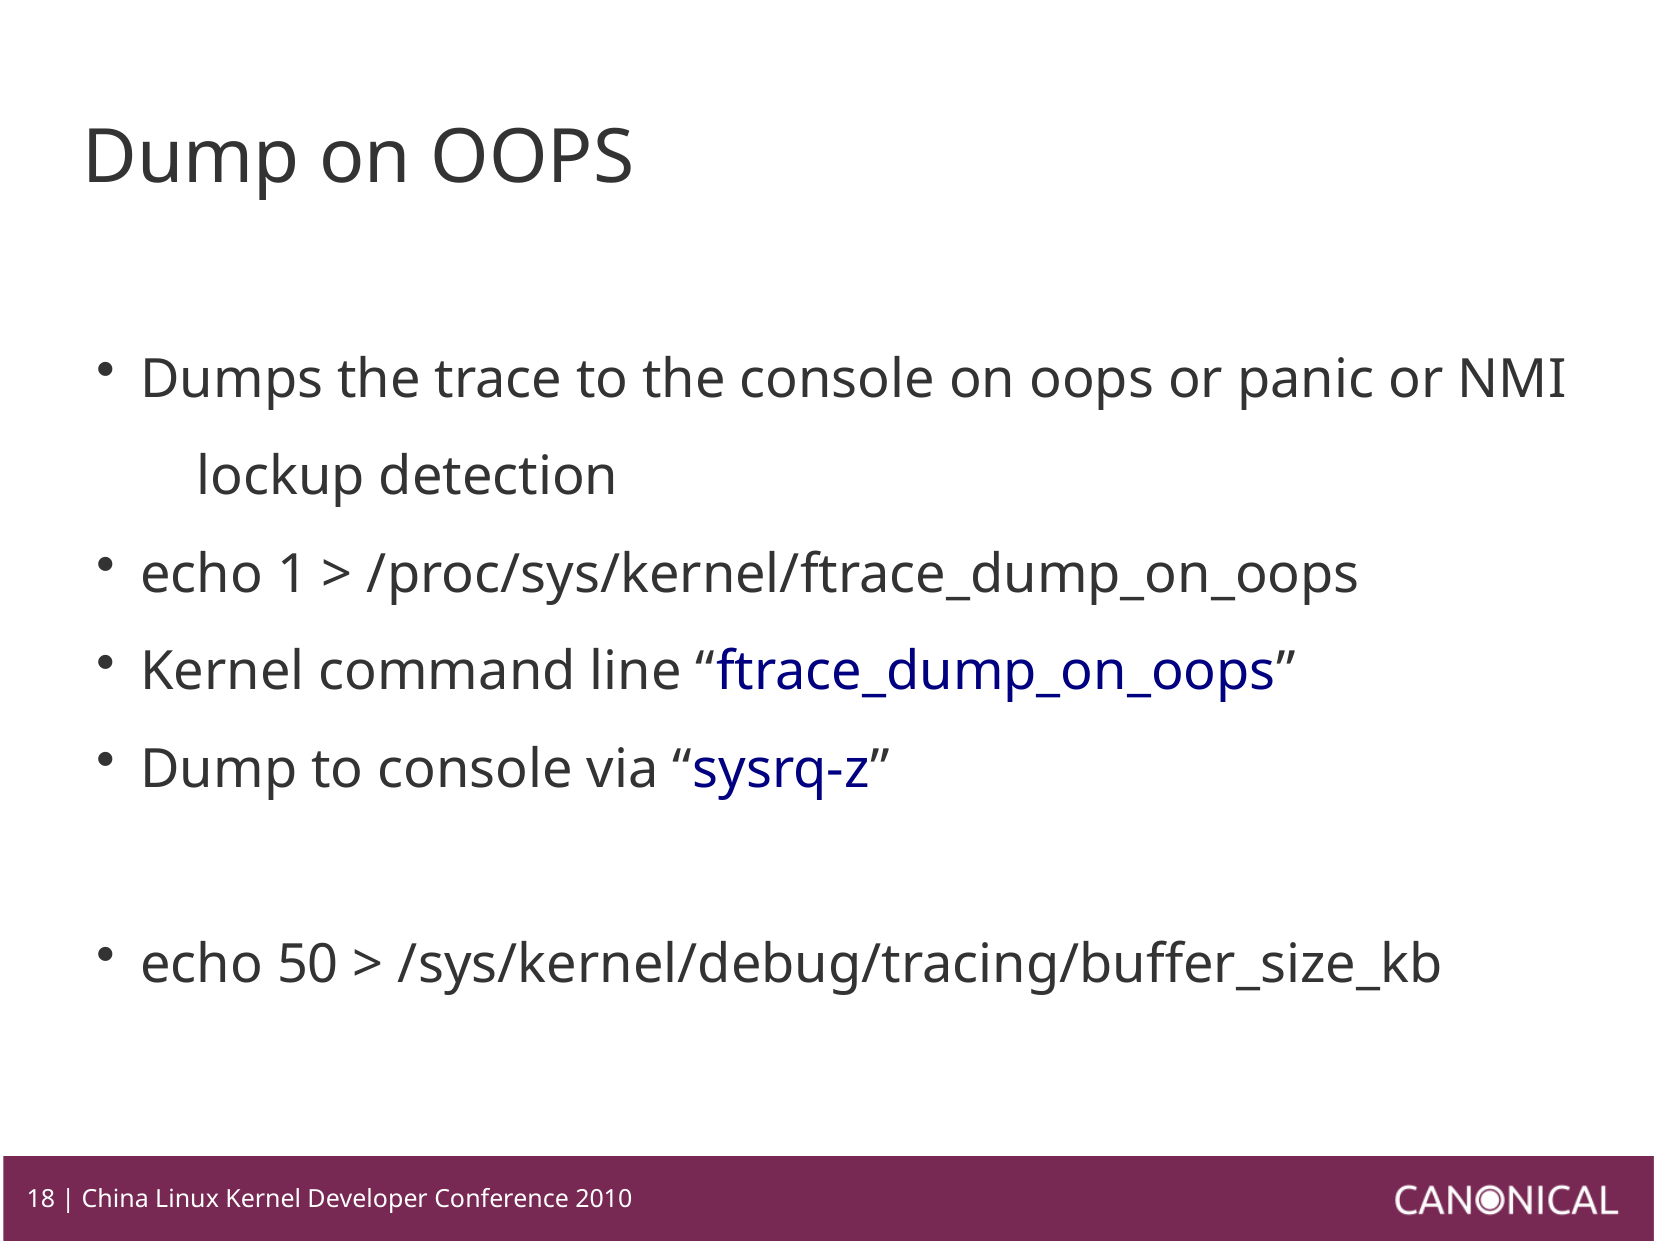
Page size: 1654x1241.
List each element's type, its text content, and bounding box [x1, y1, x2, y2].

picture [3, 1156, 1654, 1241]
title Dump on OOPS [82, 56, 1571, 249]
list Dumps the trace to the console on oops or panic or NMI lockup detection echo 1 > /proc/sys/kernel/ftrace_dump_on_oops Kernel command line “ftrace_dump_on_oops” Dump to console via “sysrq-z” echo 50 > /sys/kernel/debug/tracing/buffer_size_kb [87, 301, 1579, 1121]
